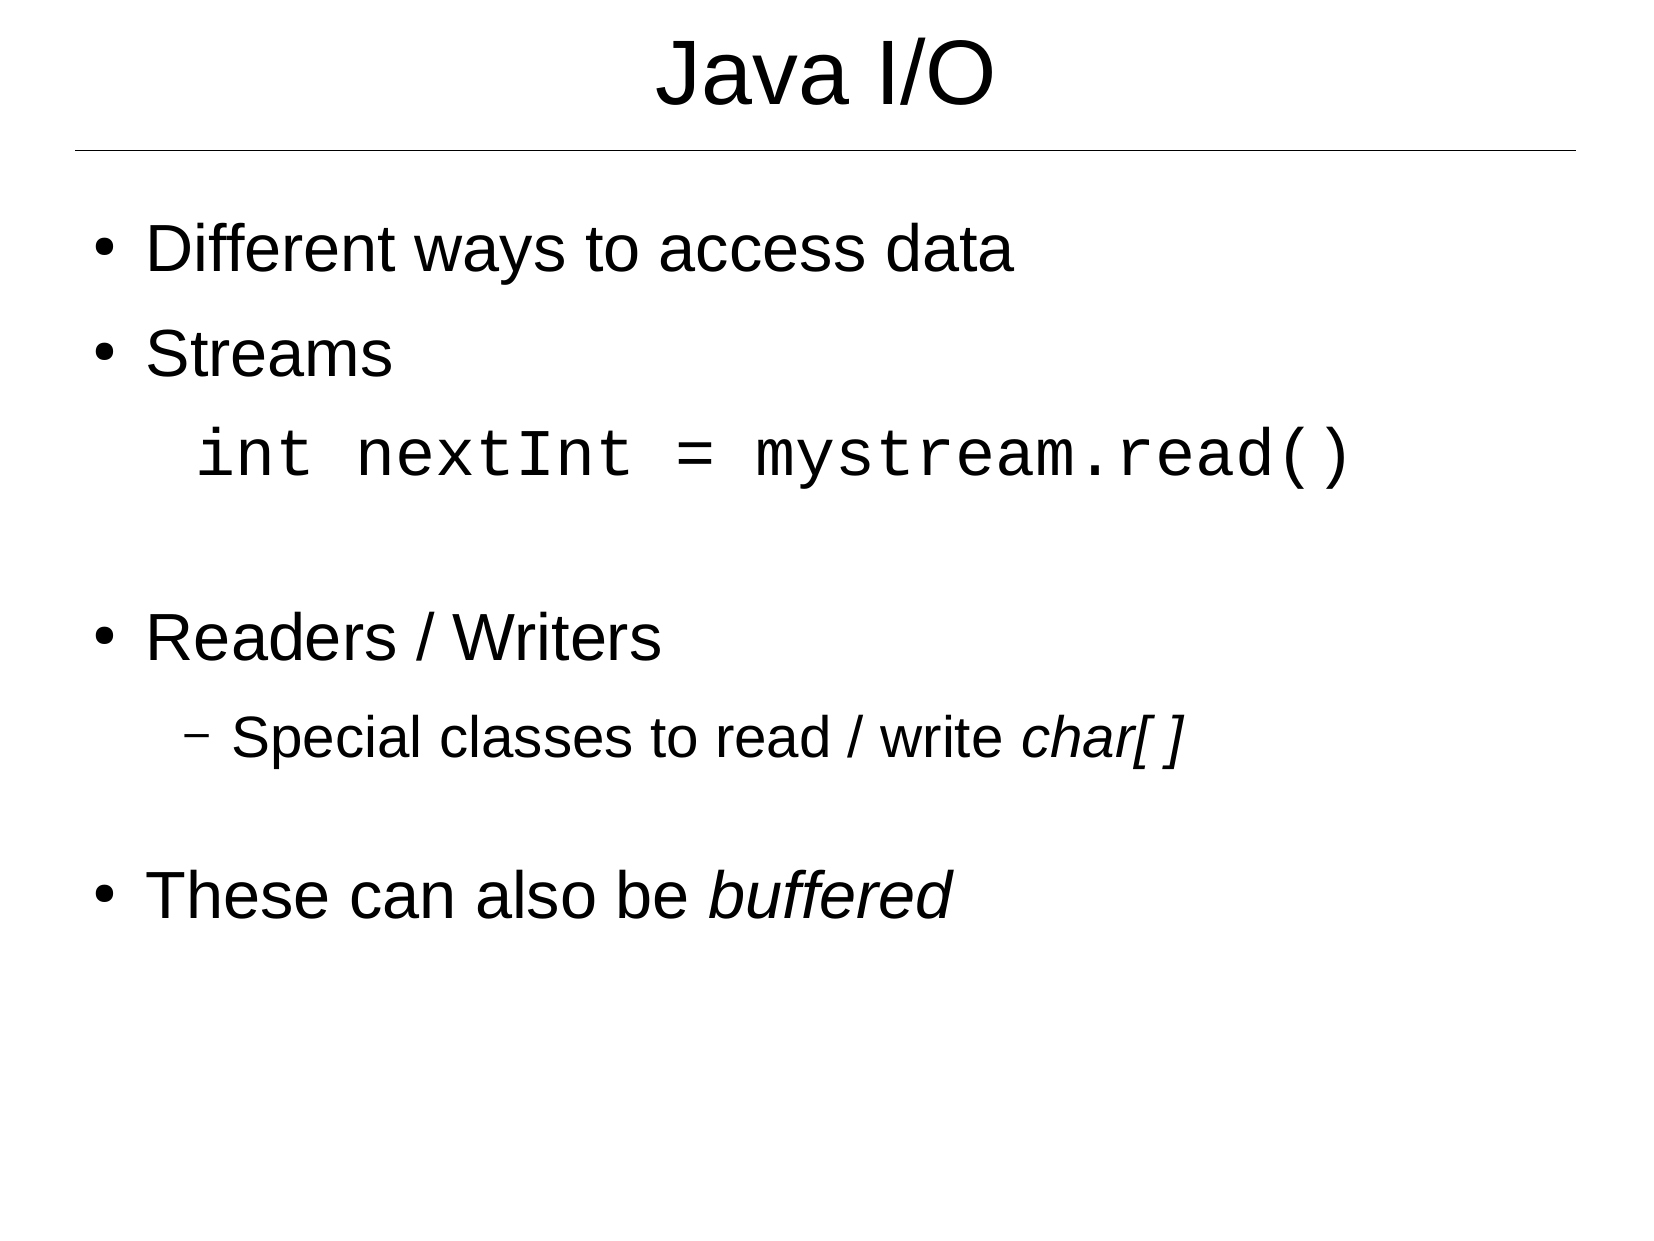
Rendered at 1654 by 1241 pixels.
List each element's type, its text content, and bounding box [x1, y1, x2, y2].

title Java I/O [82, 0, 1571, 154]
list Different ways to access data Streams int nextInt = mystream.read() Readers / Writers Special classes to read / write char[ ] These can also be buffered [75, 211, 1564, 1241]
